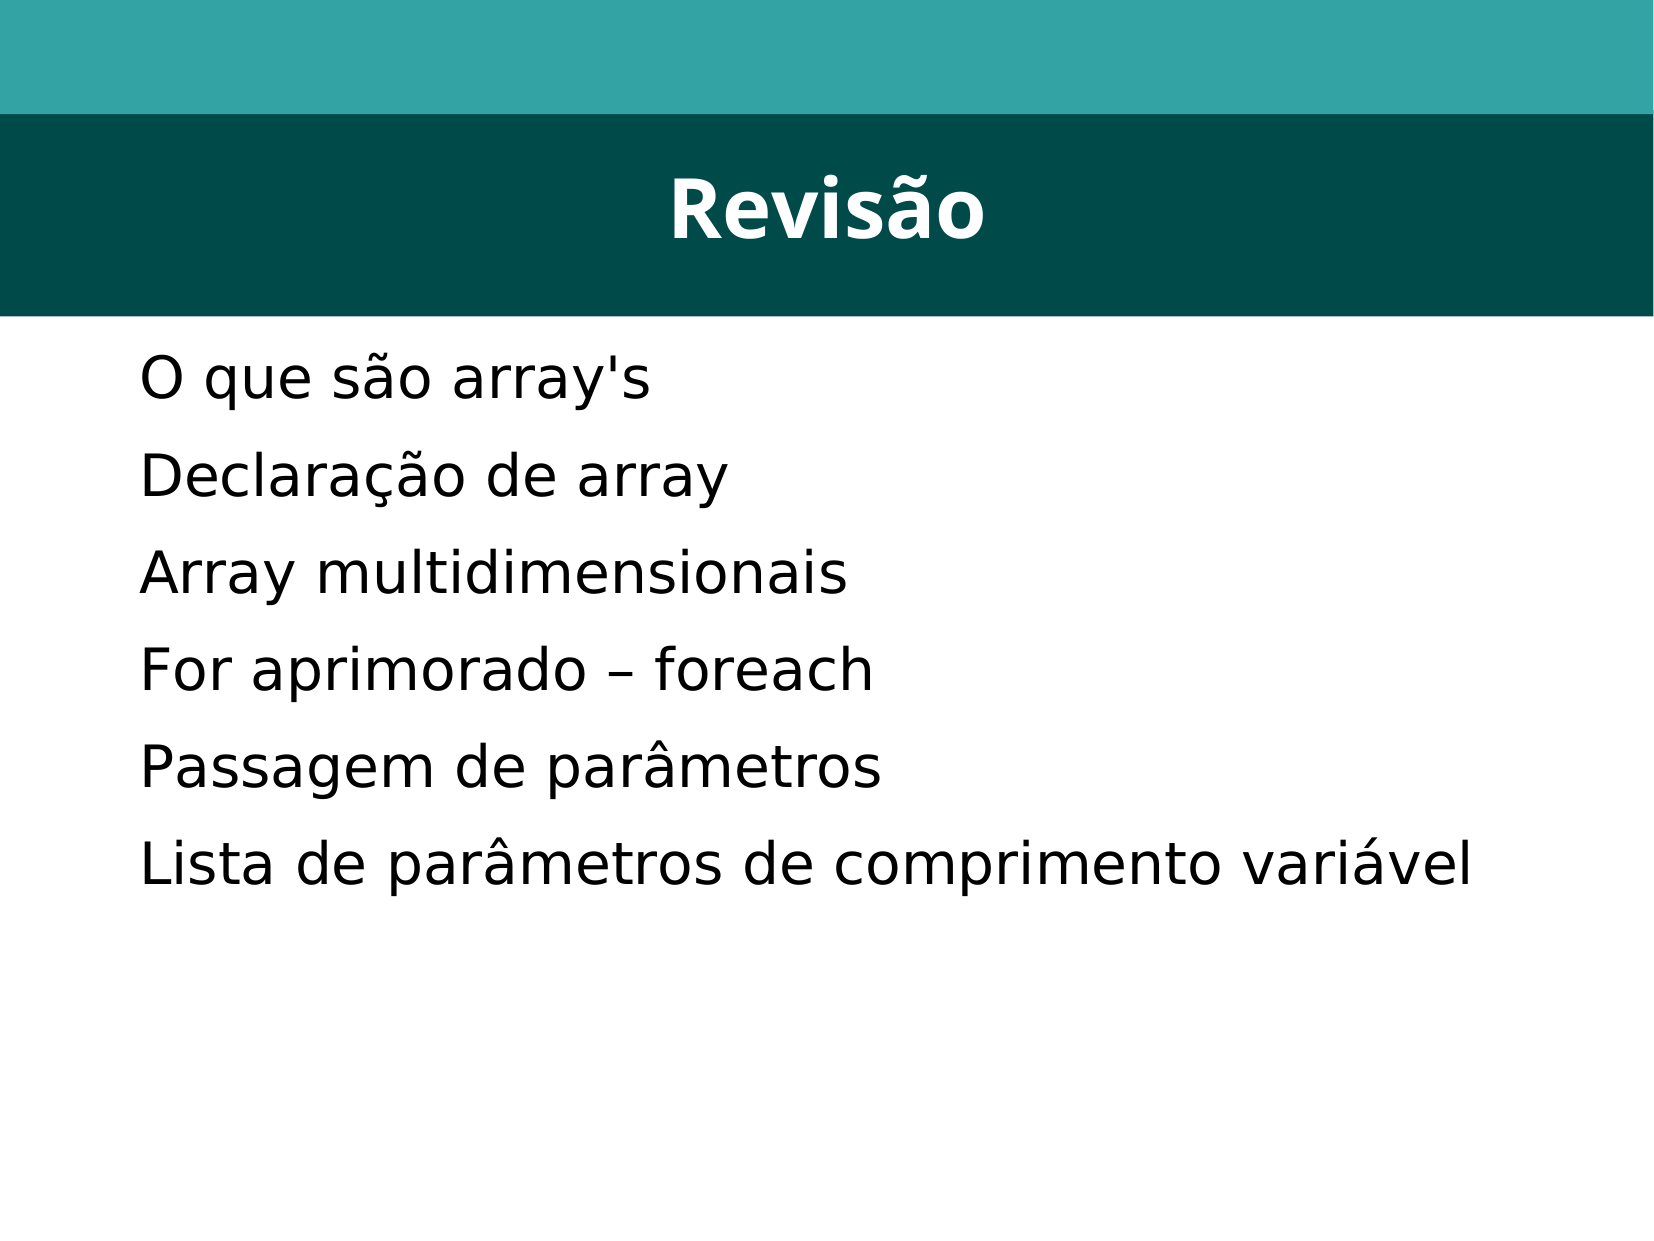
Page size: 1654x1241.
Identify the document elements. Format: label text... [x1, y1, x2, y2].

list O que são array's Declaração de array Array multidimensionais For aprimorado – foreach Passagem de parâmetros Lista de parâmetros de comprimento variável [121, 344, 1534, 1127]
title Revisão [121, 102, 1534, 311]
